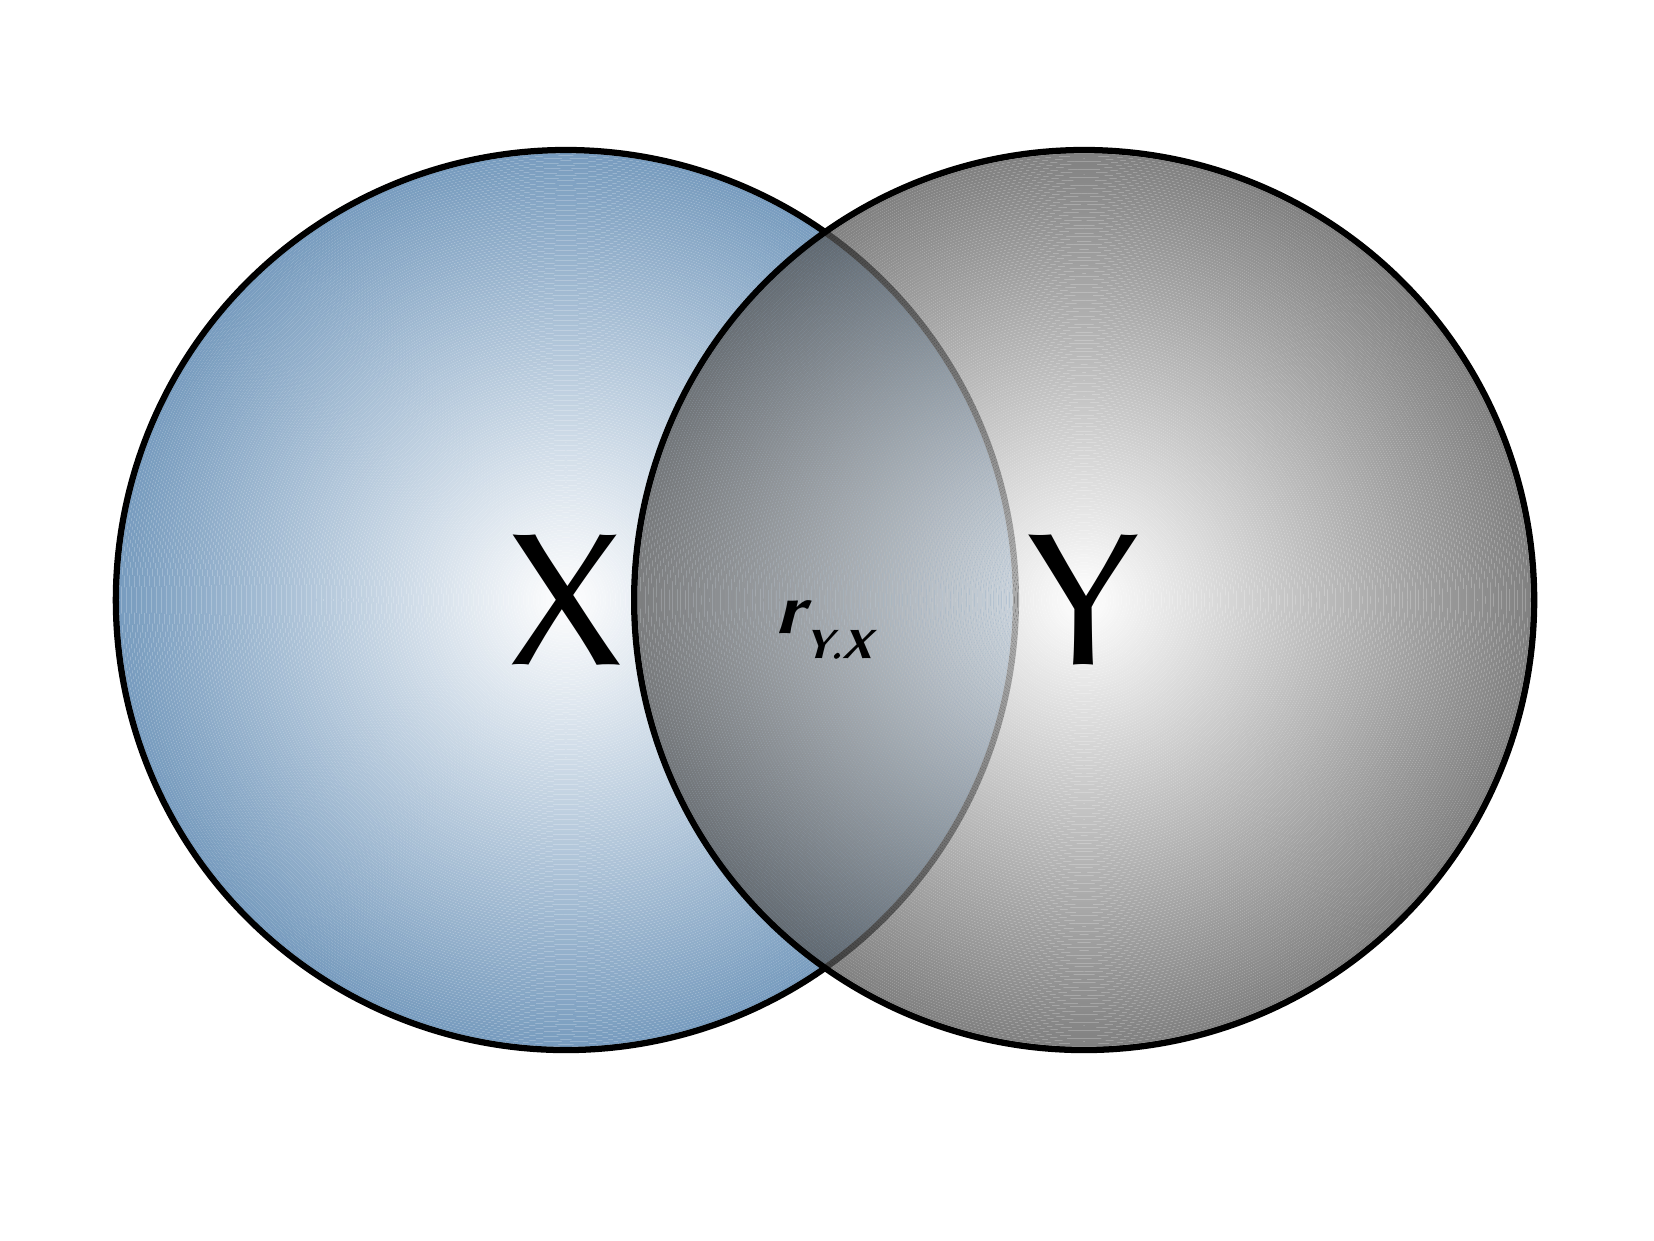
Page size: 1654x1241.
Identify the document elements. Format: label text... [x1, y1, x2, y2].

text_box rY.X [672, 559, 973, 677]
text_box X [115, 150, 825, 1051]
text_box Y [634, 150, 1535, 1051]
